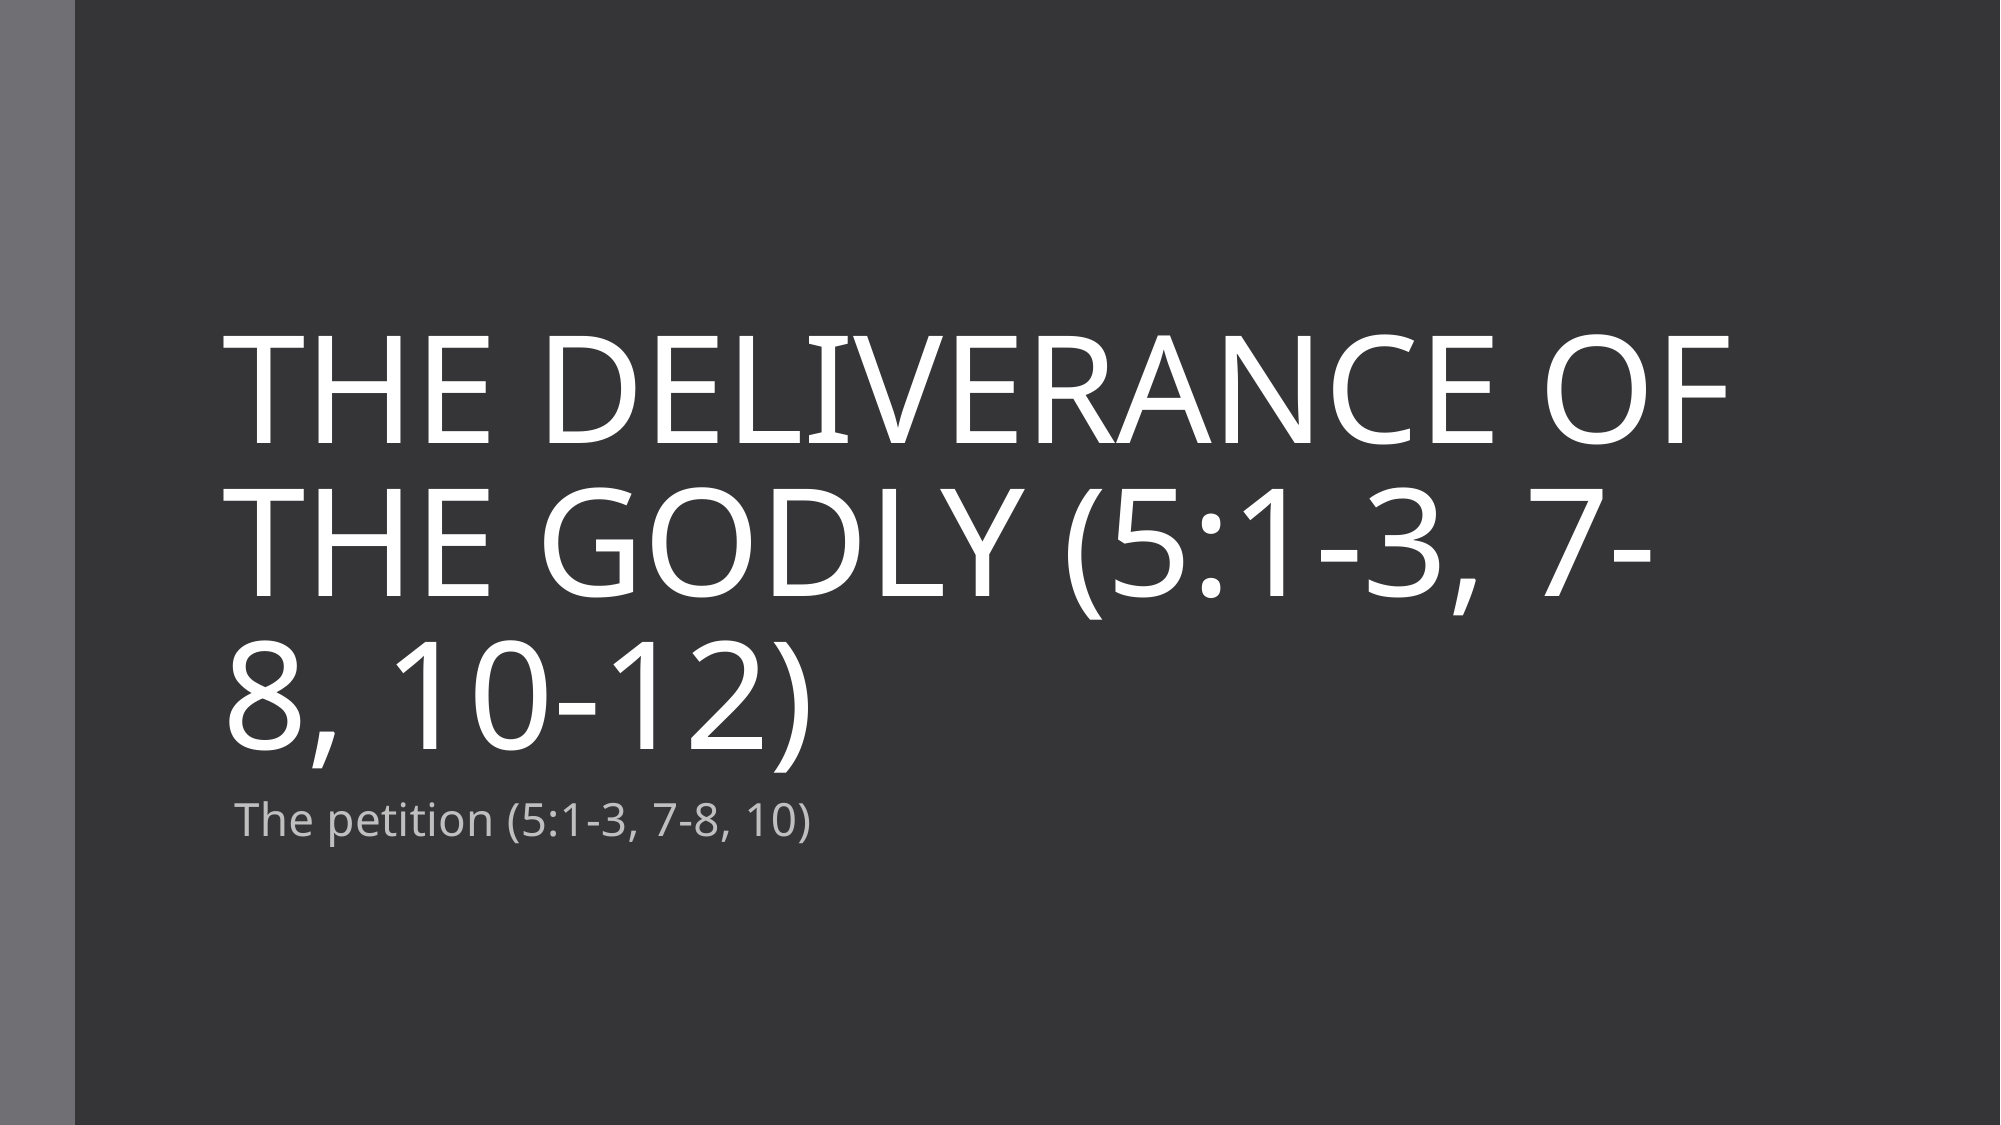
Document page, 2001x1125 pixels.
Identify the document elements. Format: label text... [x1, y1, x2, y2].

title THE DELIVERANCE OF THE GODLY (5:1-3, 7-8, 10-12) [206, 124, 1752, 787]
subtitle The petition (5:1-3, 7-8, 10) [206, 787, 1752, 1066]
